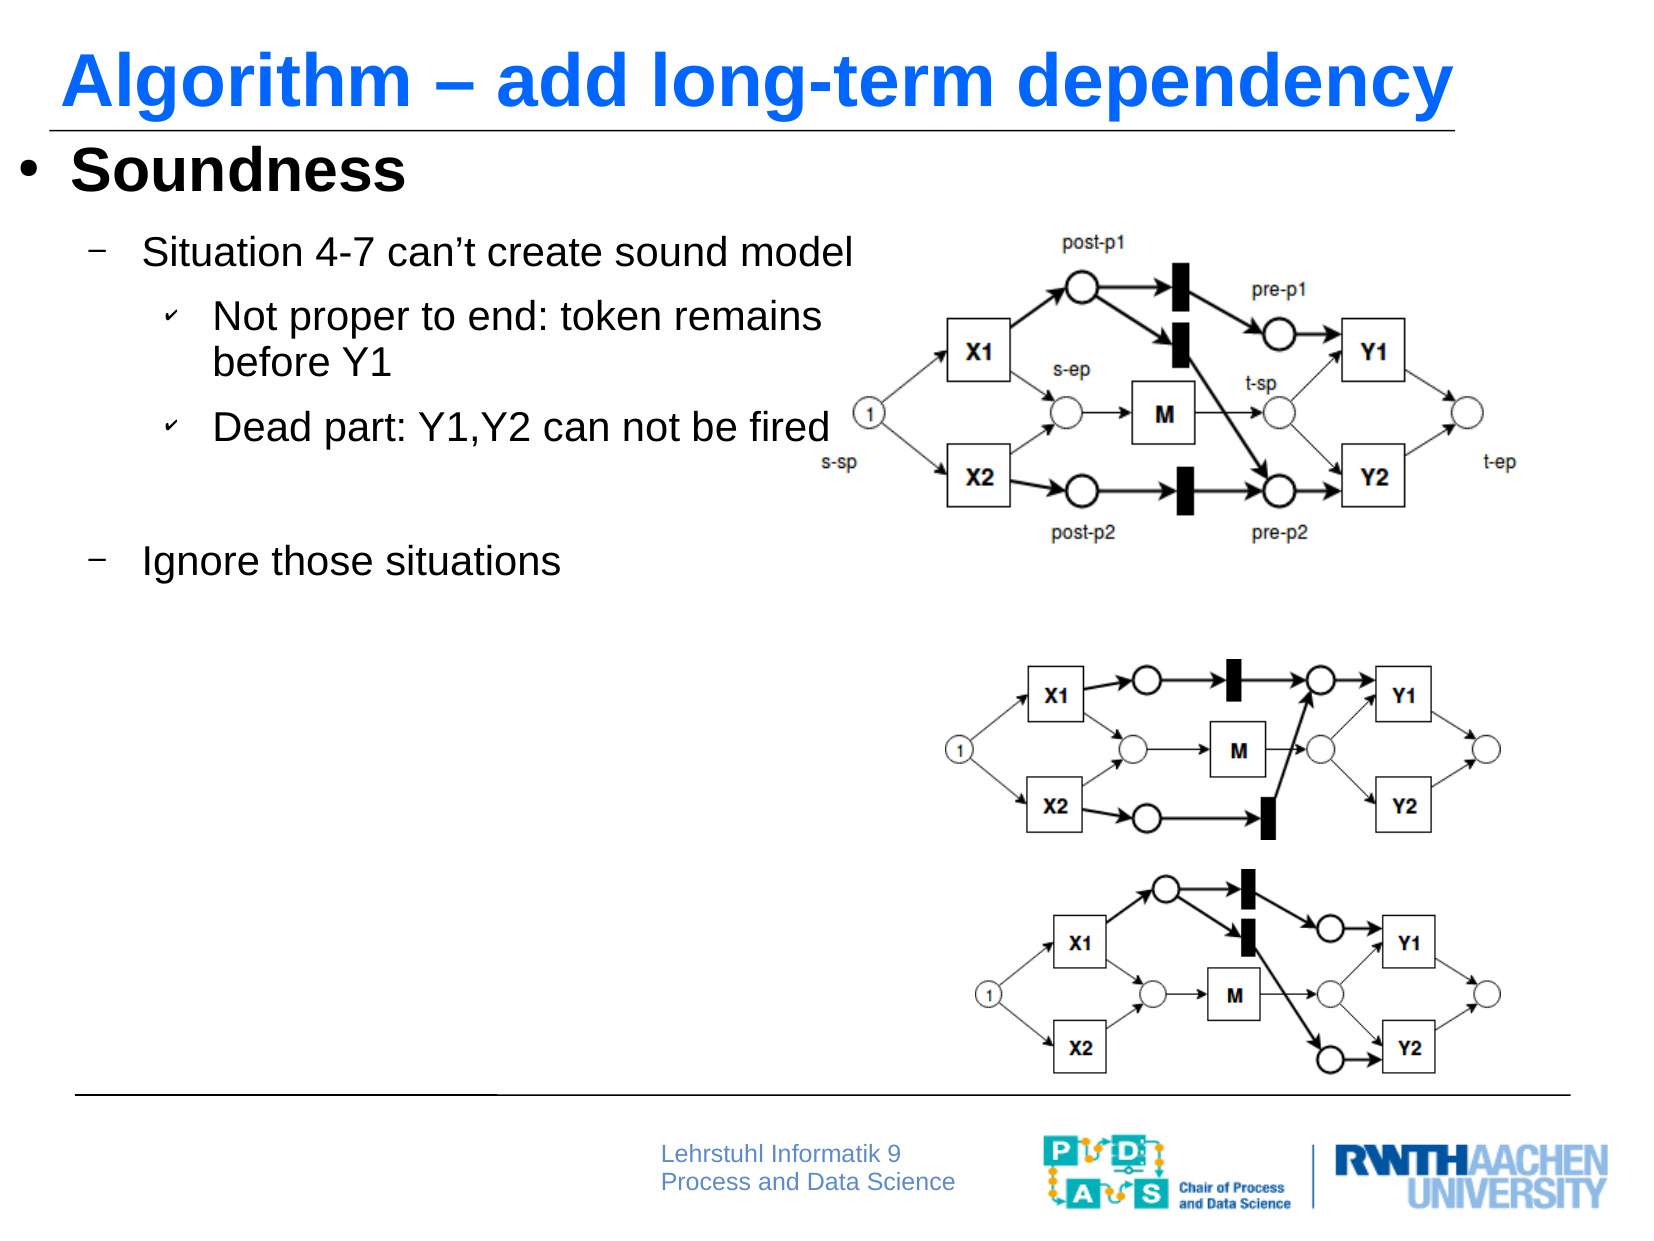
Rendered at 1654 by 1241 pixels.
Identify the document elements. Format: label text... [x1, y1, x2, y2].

picture [975, 869, 1501, 1075]
list Soundness Situation 4-7 can’t create sound model Not proper to end: token remains before Y1 Dead part: Y1,Y2 can not be fired Ignore those situations [0, 135, 901, 991]
title Algorithm – add long-term dependency [60, 30, 1549, 131]
picture [945, 659, 1501, 841]
picture [1005, 1090, 1647, 1241]
picture [901, 224, 1531, 547]
